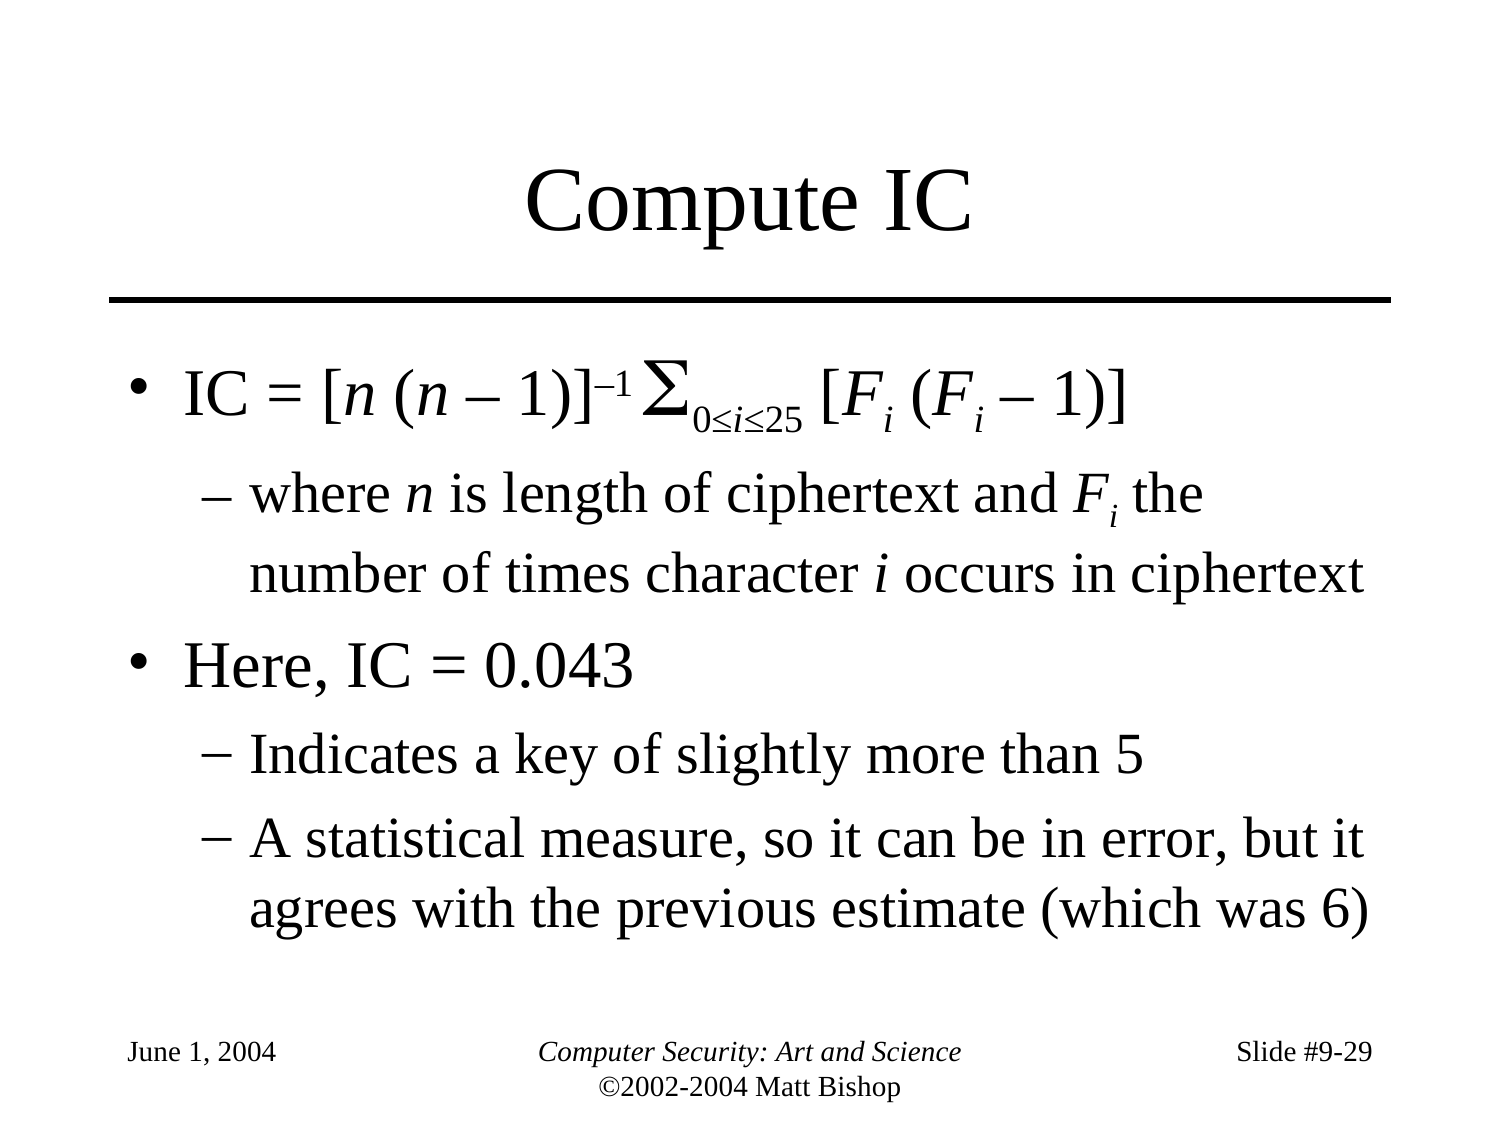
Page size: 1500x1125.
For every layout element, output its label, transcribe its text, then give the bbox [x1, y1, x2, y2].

title Compute IC [112, 99, 1388, 288]
list IC = [n (n – 1)]–1 0≤i≤25 [Fi (Fi – 1)] where n is length of ciphertext and Fi the number of times character i occurs in ciphertext Here, IC = 0.043 Indicates a key of slightly more than 5 A statistical measure, so it can be in error, but it agrees with the previous estimate (which was 6) [112, 324, 1388, 1000]
